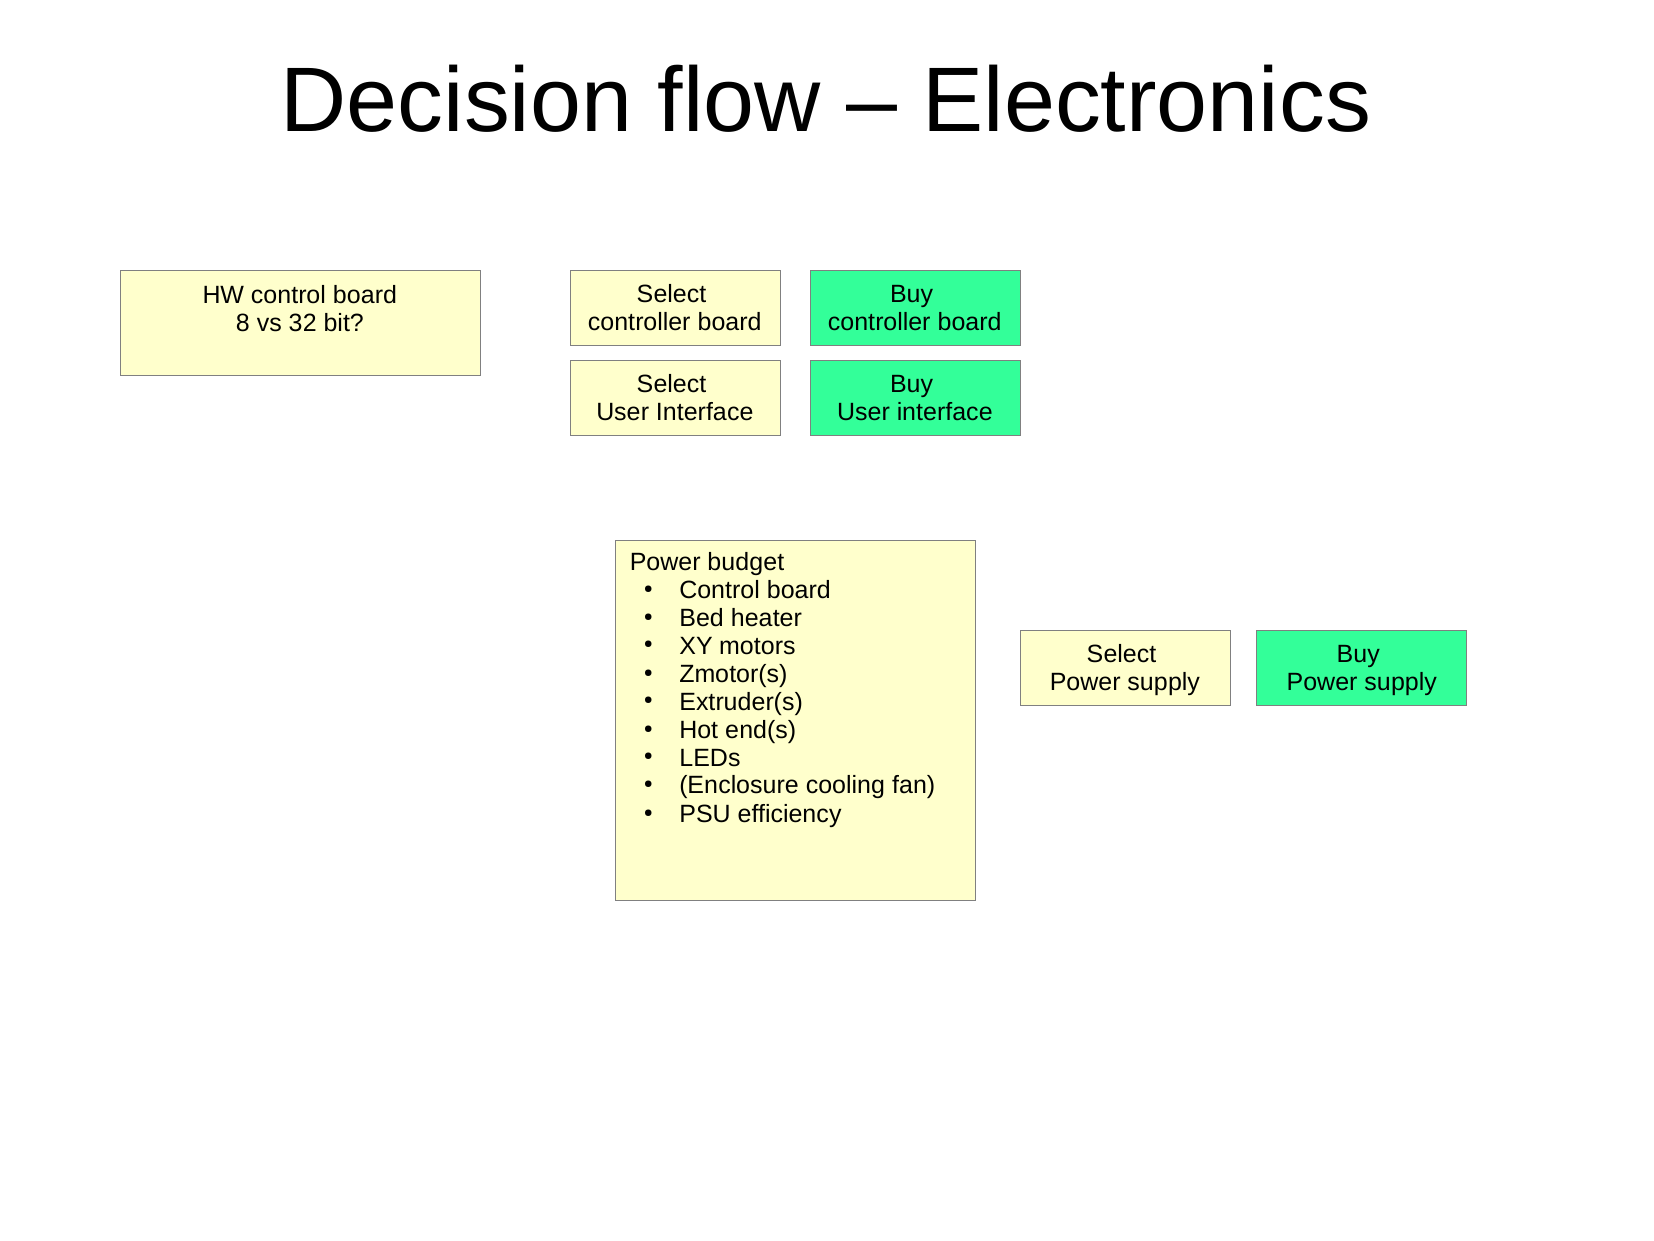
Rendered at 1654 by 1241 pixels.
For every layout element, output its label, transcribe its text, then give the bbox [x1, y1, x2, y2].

text_box Buy Power supply [1256, 630, 1467, 706]
text_box Buy User interface [810, 360, 1021, 436]
text_box Buy controller board [810, 270, 1021, 346]
text_box Power budget Control board Bed heater XY motors Zmotor(s) Extruder(s) Hot end(s) LEDs (Enclosure cooling fan) PSU efficiency [615, 540, 976, 901]
title Decision flow – Electronics [82, 48, 1571, 152]
text_box Select Power supply [1020, 630, 1231, 706]
text_box Select User Interface [570, 360, 781, 436]
text_box Select controller board [570, 270, 781, 346]
text_box HW control board 8 vs 32 bit? [120, 270, 481, 376]
